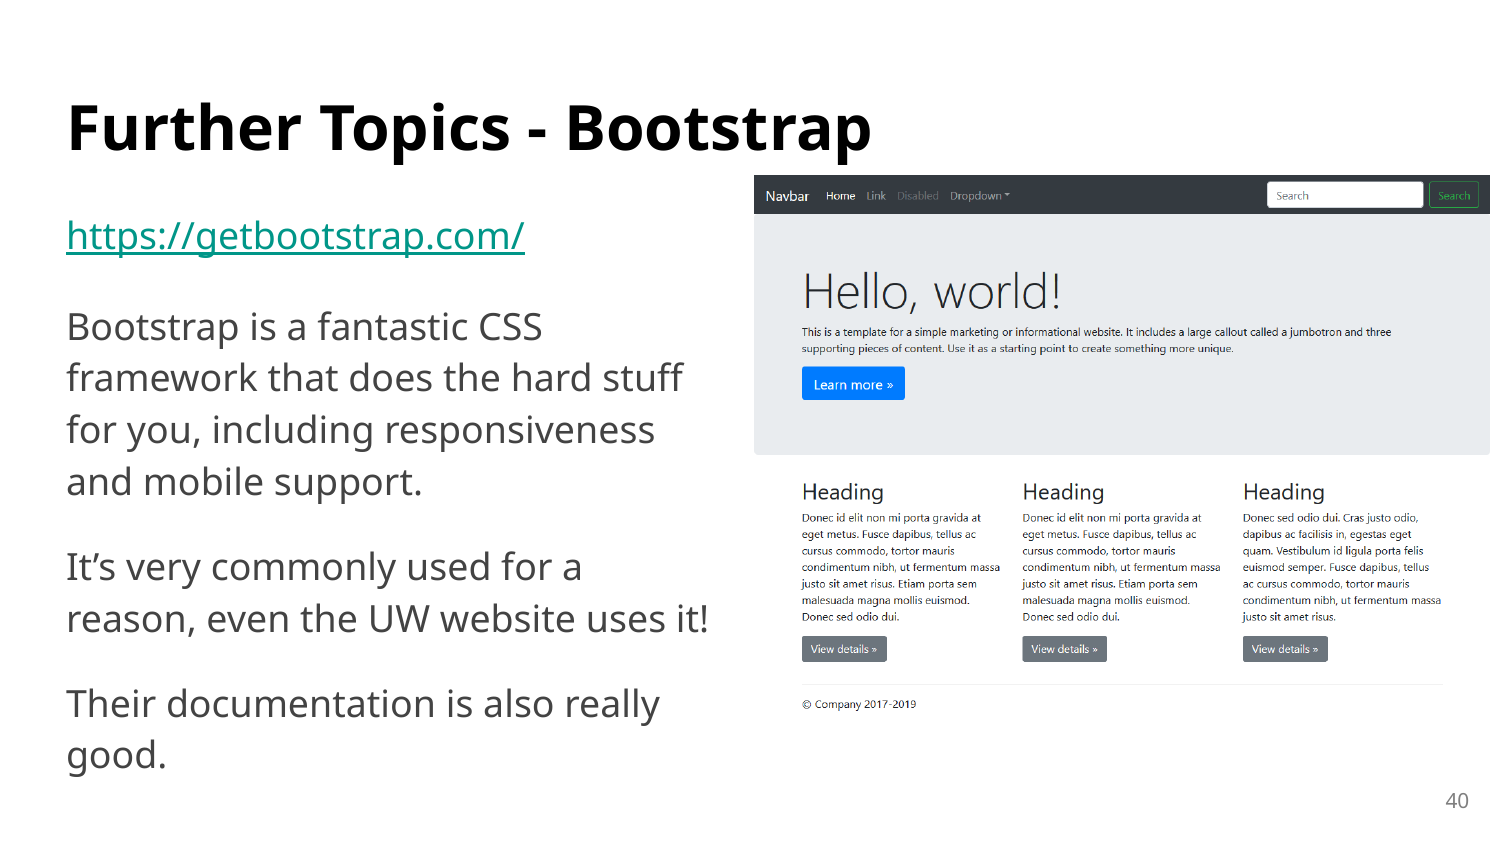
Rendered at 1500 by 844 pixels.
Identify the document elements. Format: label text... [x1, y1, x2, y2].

list https://getbootstrap.com/ Bootstrap is a fantastic CSS framework that does the hard stuff for you, including responsiveness and mobile support. It’s very commonly used for a reason, even the UW website uses it! Their documentation is also really good. [51, 189, 739, 750]
picture [754, 175, 1490, 742]
title Further Topics - Bootstrap [51, 72, 1449, 176]
slide_number <number> [1394, 769, 1484, 834]
